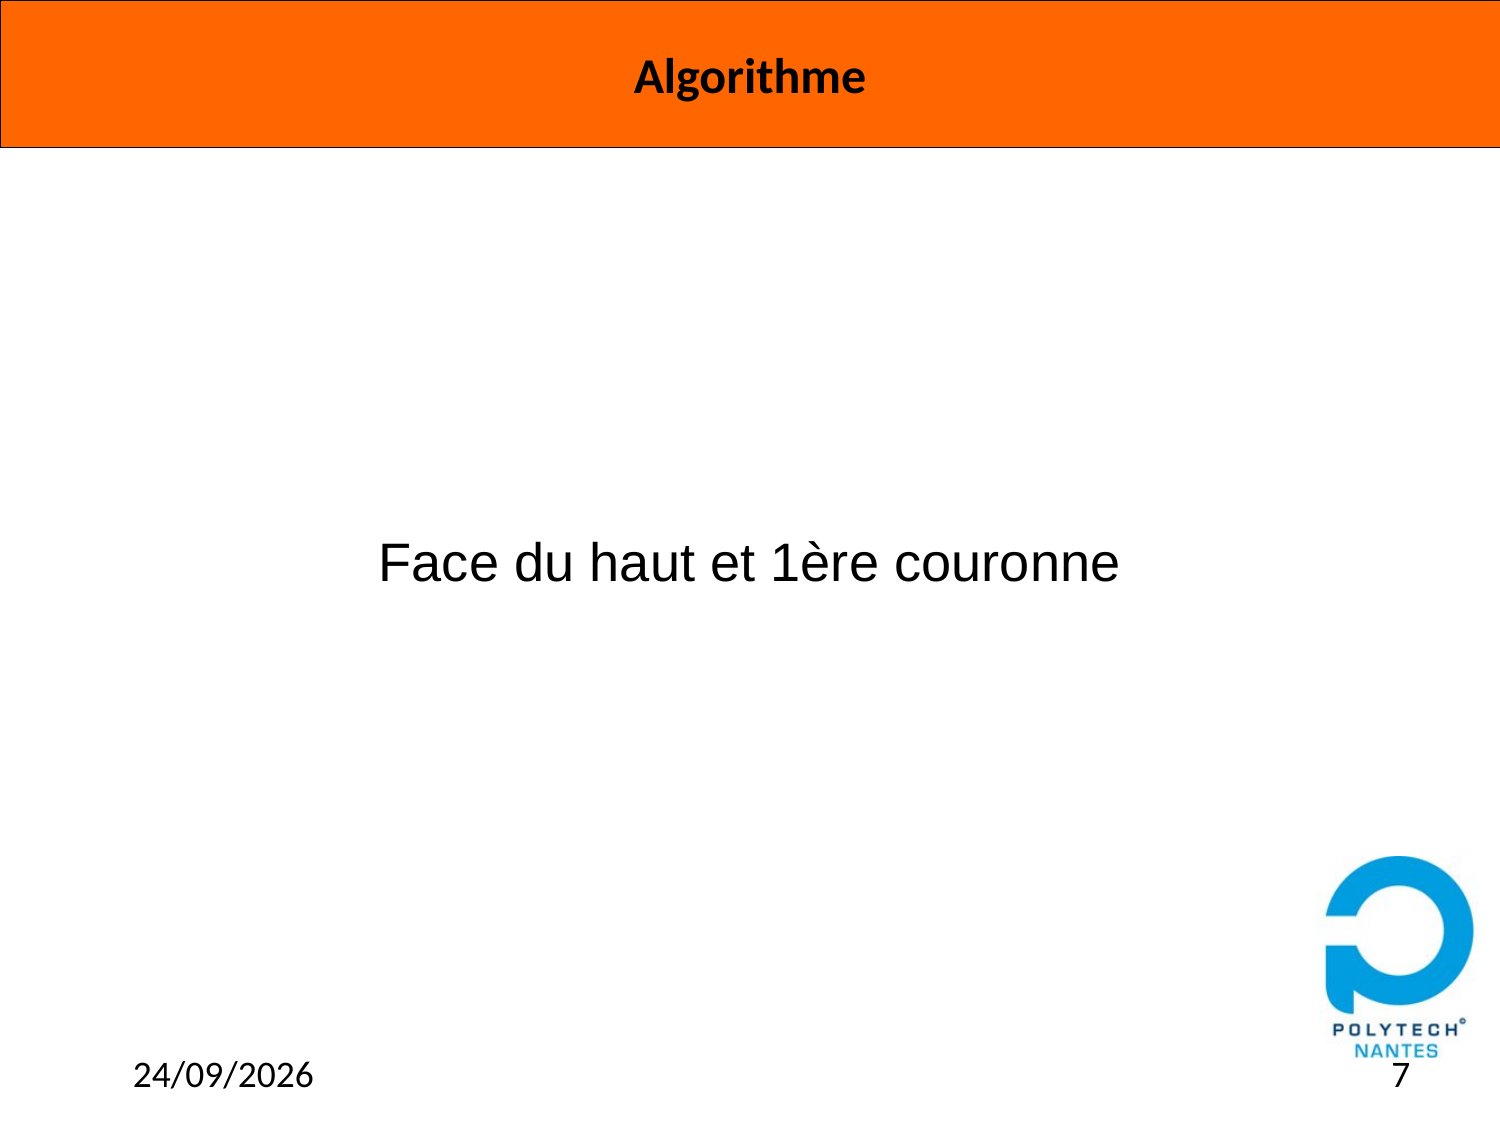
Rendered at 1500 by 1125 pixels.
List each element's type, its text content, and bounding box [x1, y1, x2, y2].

title Algorithme [0, 0, 1500, 148]
text_box Face du haut et 1ère couronne [292, 473, 1208, 652]
picture [1299, 856, 1500, 1058]
